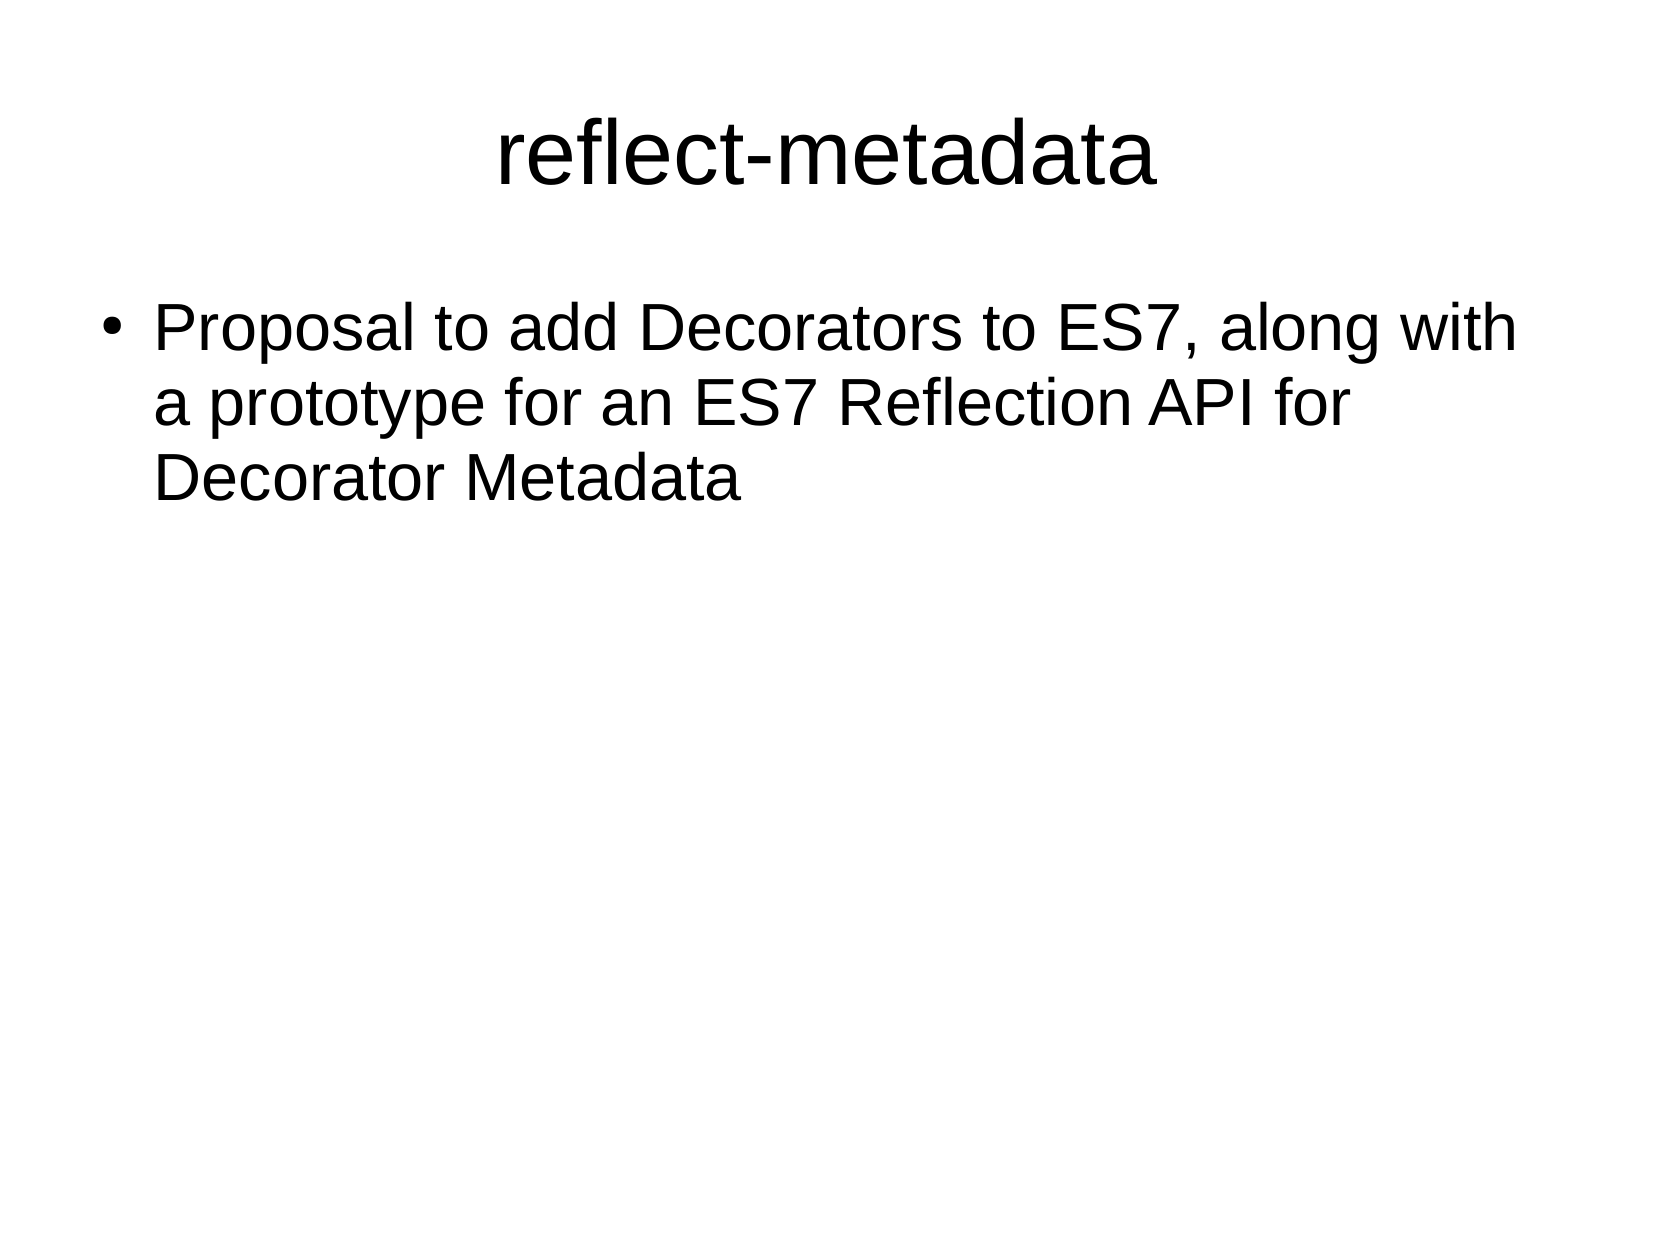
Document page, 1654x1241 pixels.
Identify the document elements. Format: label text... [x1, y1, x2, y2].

list Proposal to add Decorators to ES7, along with a prototype for an ES7 Reflection API for Decorator Metadata [82, 290, 1571, 1010]
title reflect-metadata [82, 49, 1571, 257]
